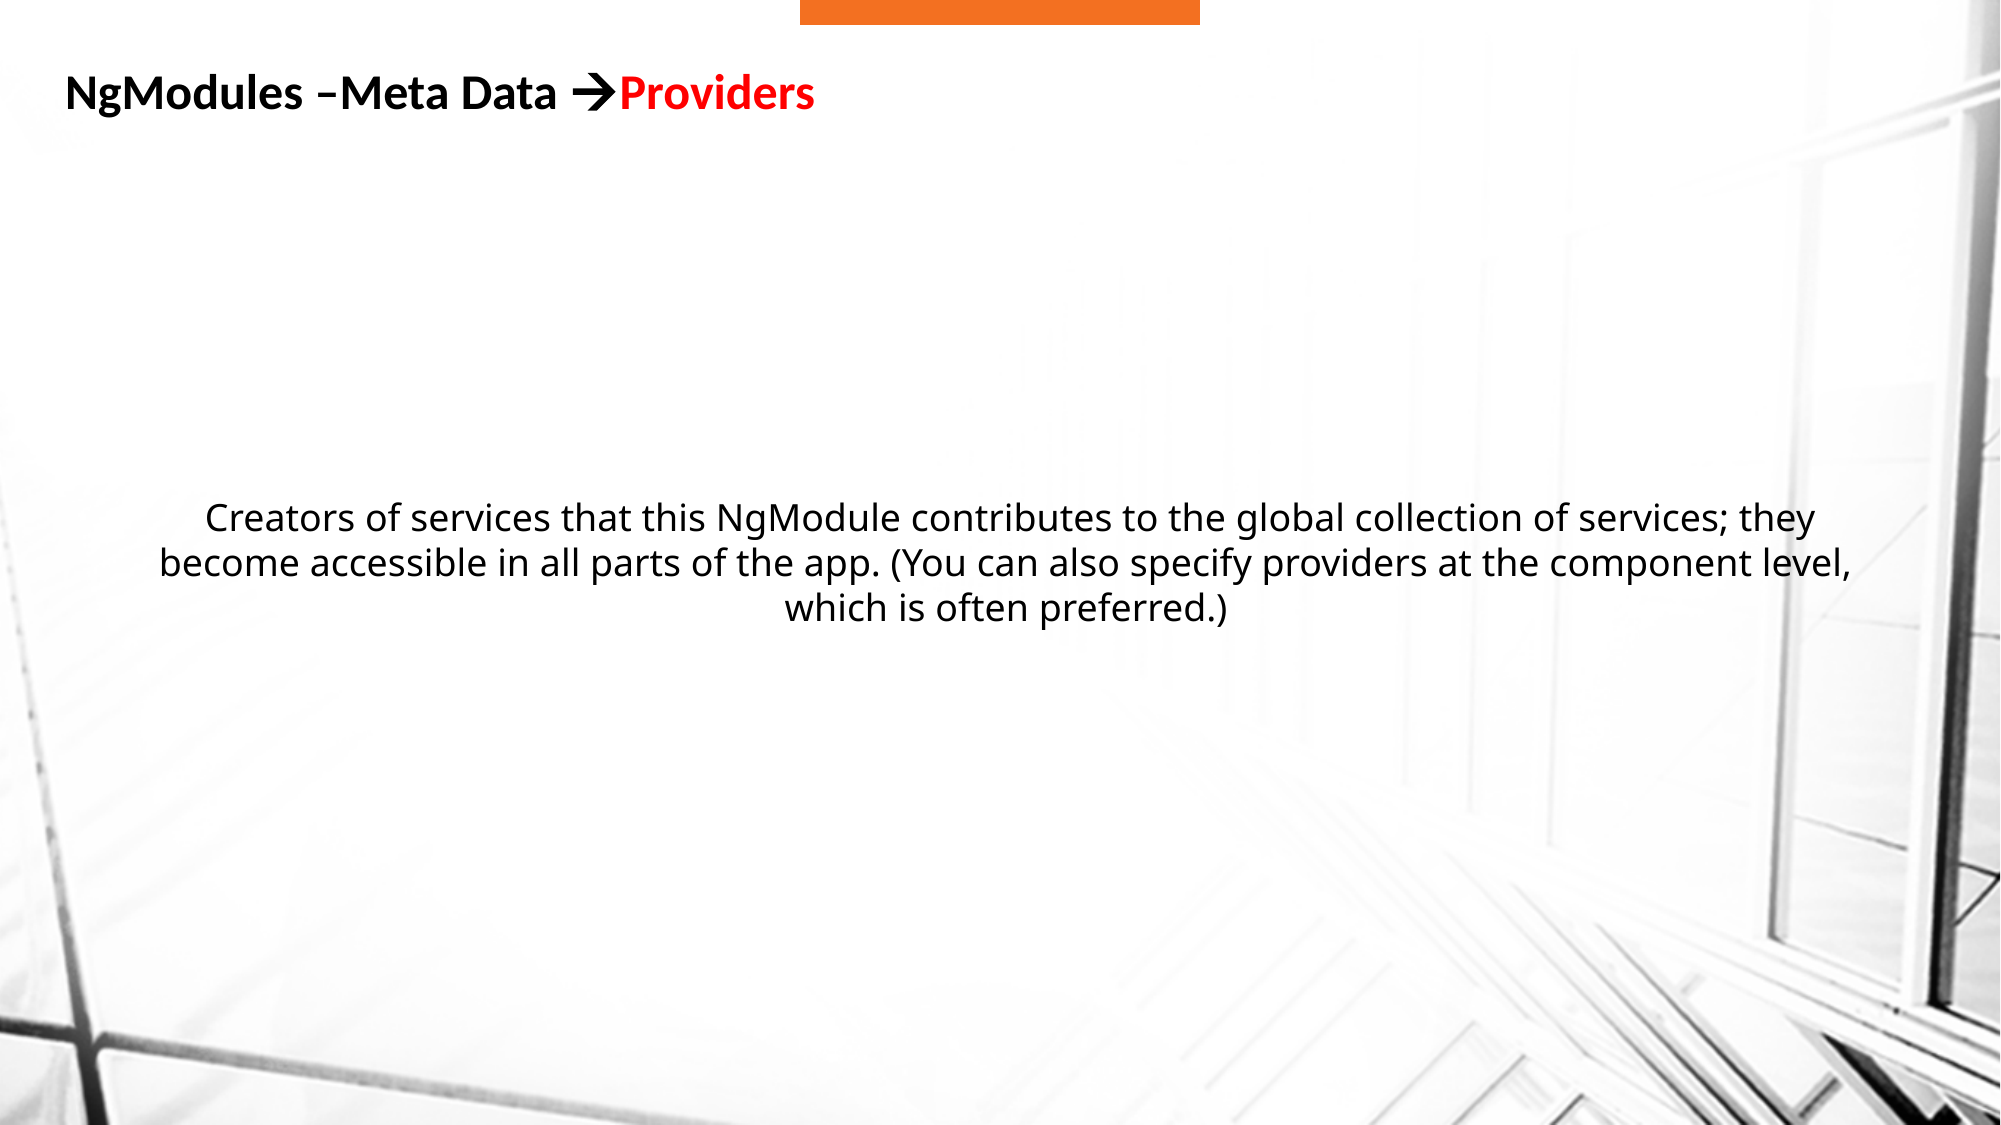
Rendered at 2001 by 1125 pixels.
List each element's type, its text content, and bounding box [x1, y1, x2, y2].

text_box Creators of services that this NgModule contributes to the global collection of services; they become accessible in all parts of the app. (You can also specify providers at the component level, which is often preferred.) [137, 487, 1875, 637]
title NgModules –Meta Data Providers [50, 63, 1951, 150]
